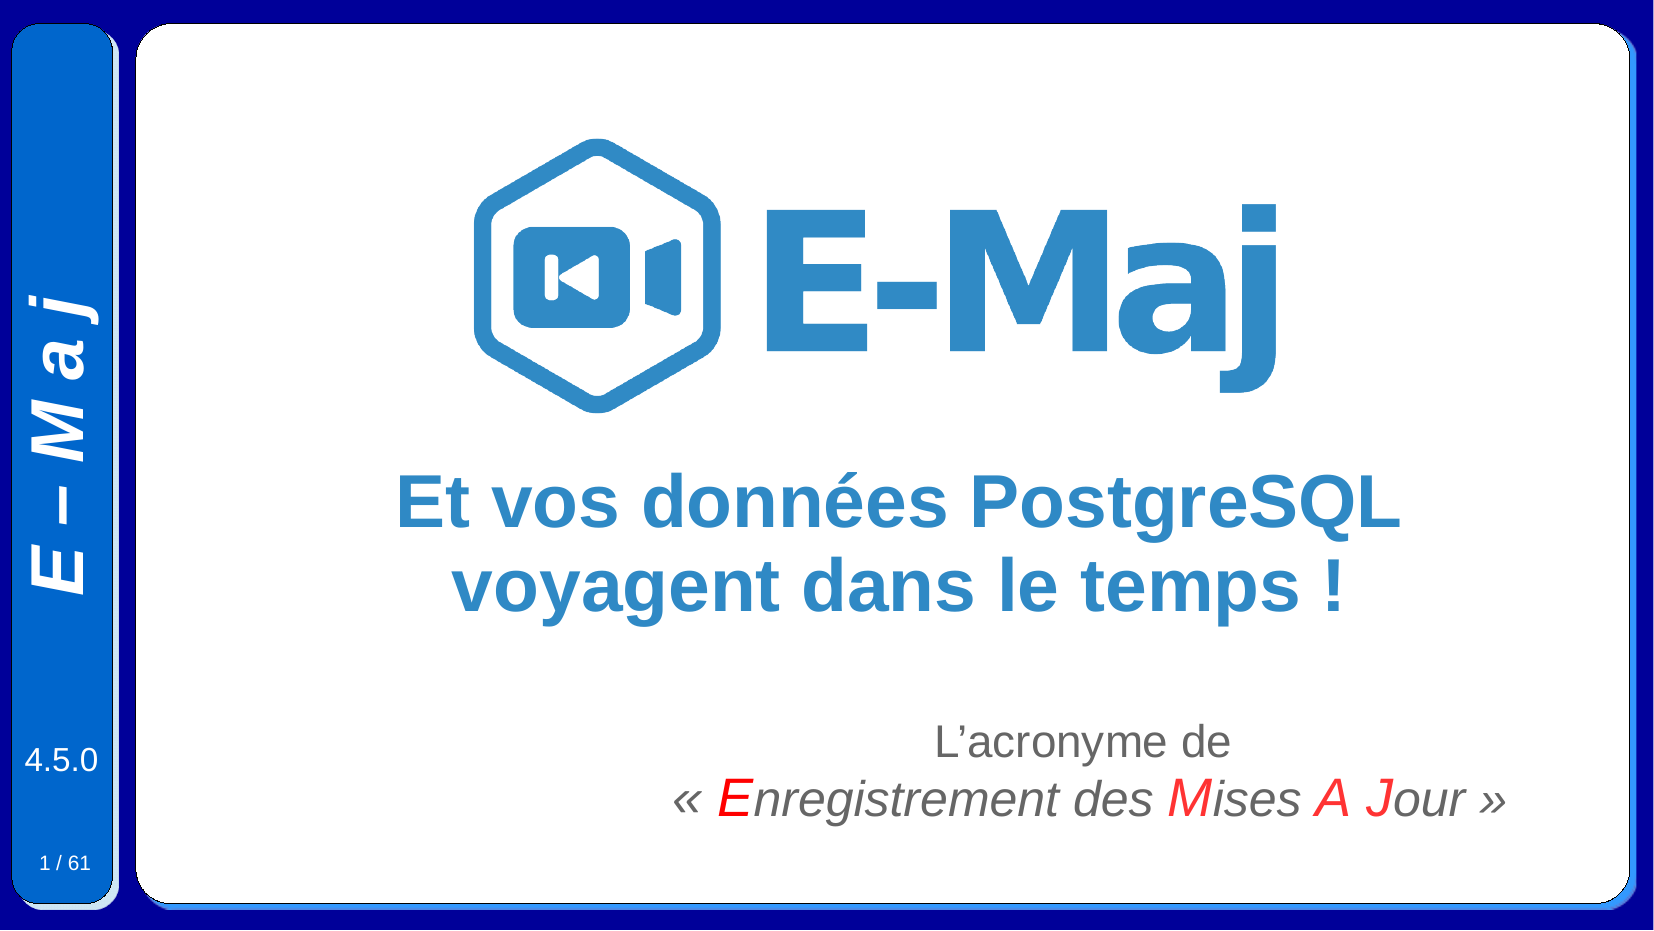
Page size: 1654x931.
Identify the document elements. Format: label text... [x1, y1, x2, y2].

text_box L’acronyme de « Enregistrement des Mises A Jour » [602, 708, 1577, 875]
picture [472, 137, 1276, 414]
subtitle Et vos données PostgreSQL voyagent dans le temps ! [194, 366, 1570, 832]
